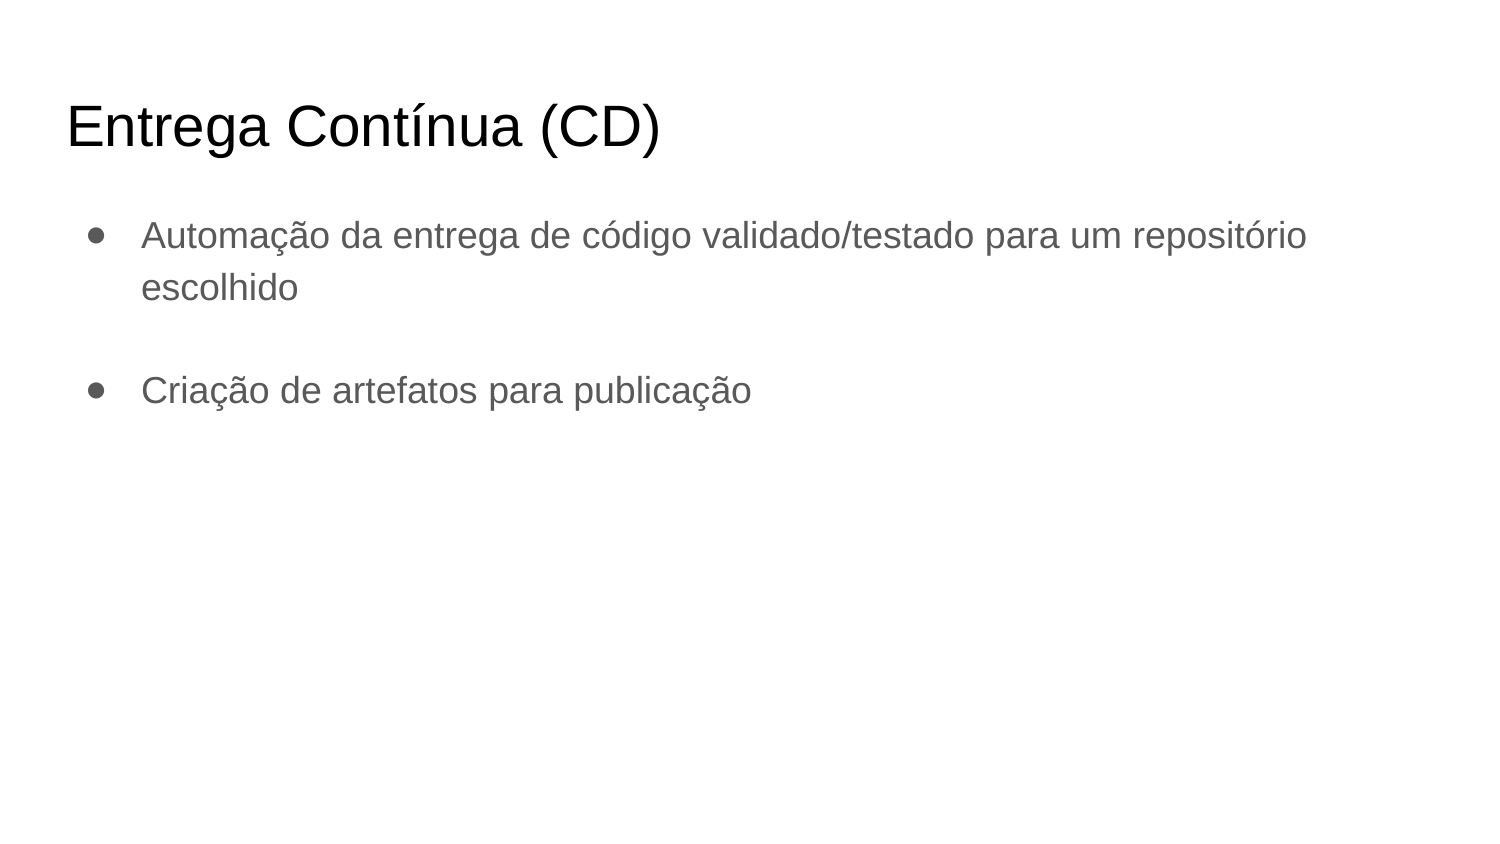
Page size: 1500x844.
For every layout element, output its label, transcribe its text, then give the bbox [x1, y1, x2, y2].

list Automação da entrega de código validado/testado para um repositório escolhido Criação de artefatos para publicação [51, 189, 1489, 750]
title Entrega Contínua (CD) [51, 72, 1449, 167]
